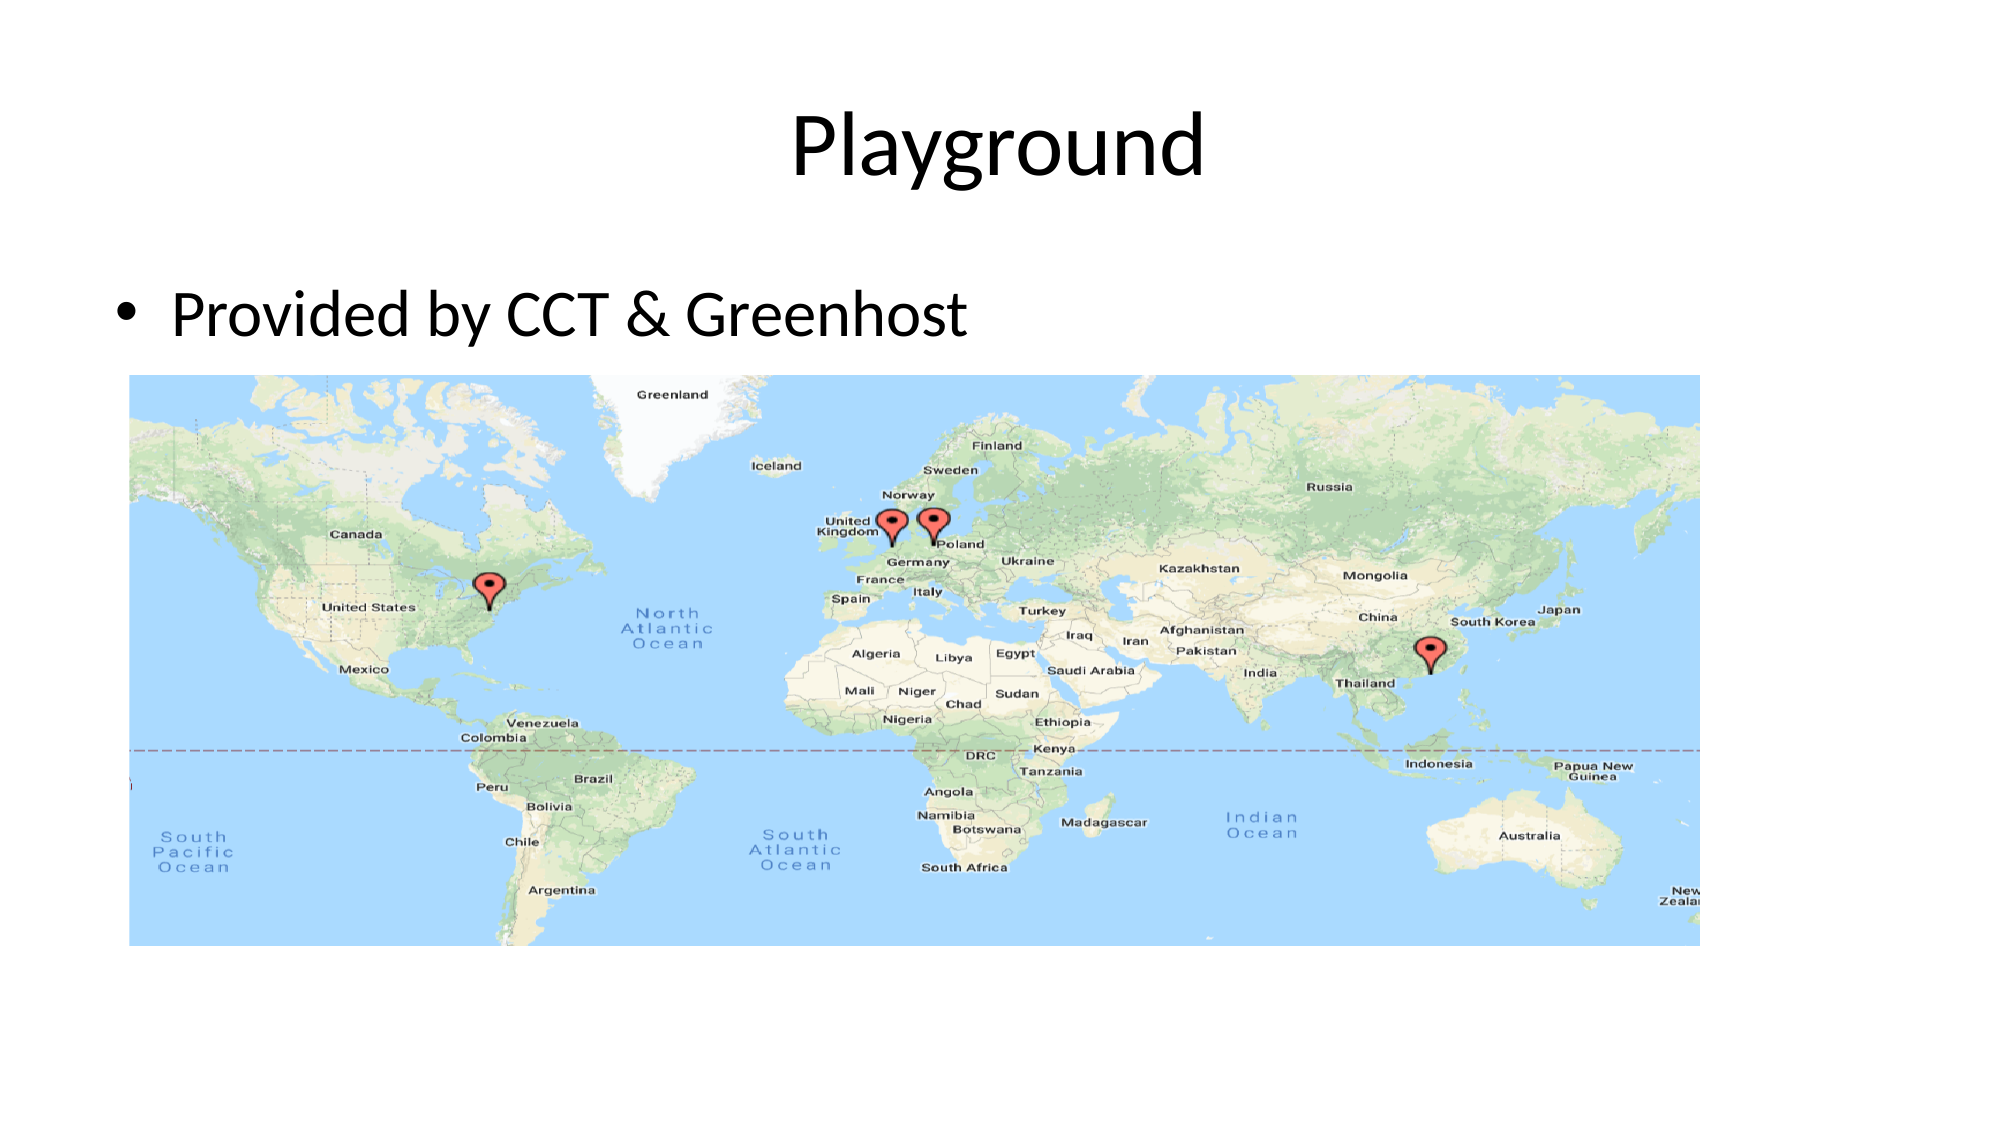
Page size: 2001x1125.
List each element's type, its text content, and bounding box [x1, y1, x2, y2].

text_box Playground [99, 45, 1900, 233]
text_box Provided by CCT & Greenhost [99, 262, 1900, 1005]
